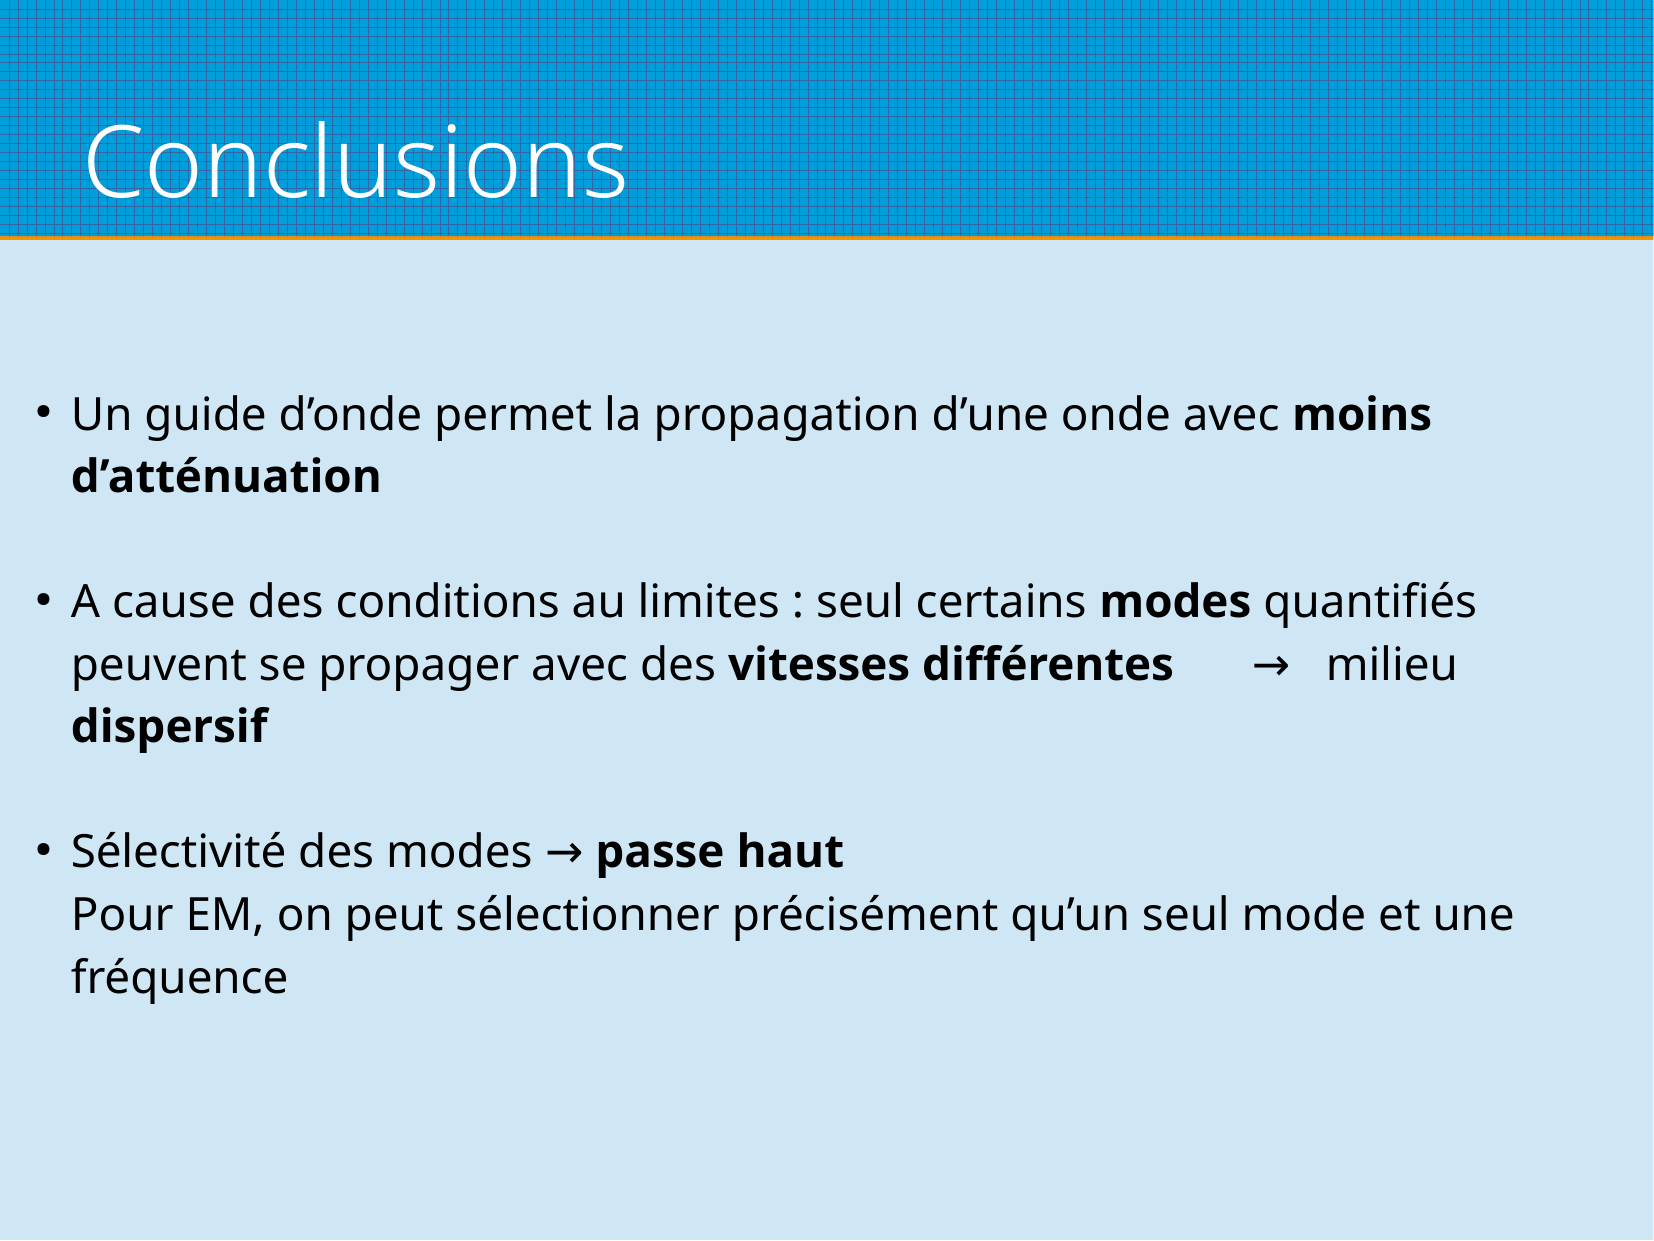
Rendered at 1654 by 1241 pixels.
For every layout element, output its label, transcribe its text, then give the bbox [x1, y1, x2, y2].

title Conclusions [82, 19, 1571, 227]
text_box Un guide d’onde permet la propagation d’une onde avec moins d’atténuation A cause des conditions au limites : seul certains modes quantifiés peuvent se propager avec des vitesses différentes → milieu dispersif Sélectivité des modes → passe haut Pour EM, on peut sélectionner précisément qu’un seul mode et une fréquence [29, 486, 1625, 902]
